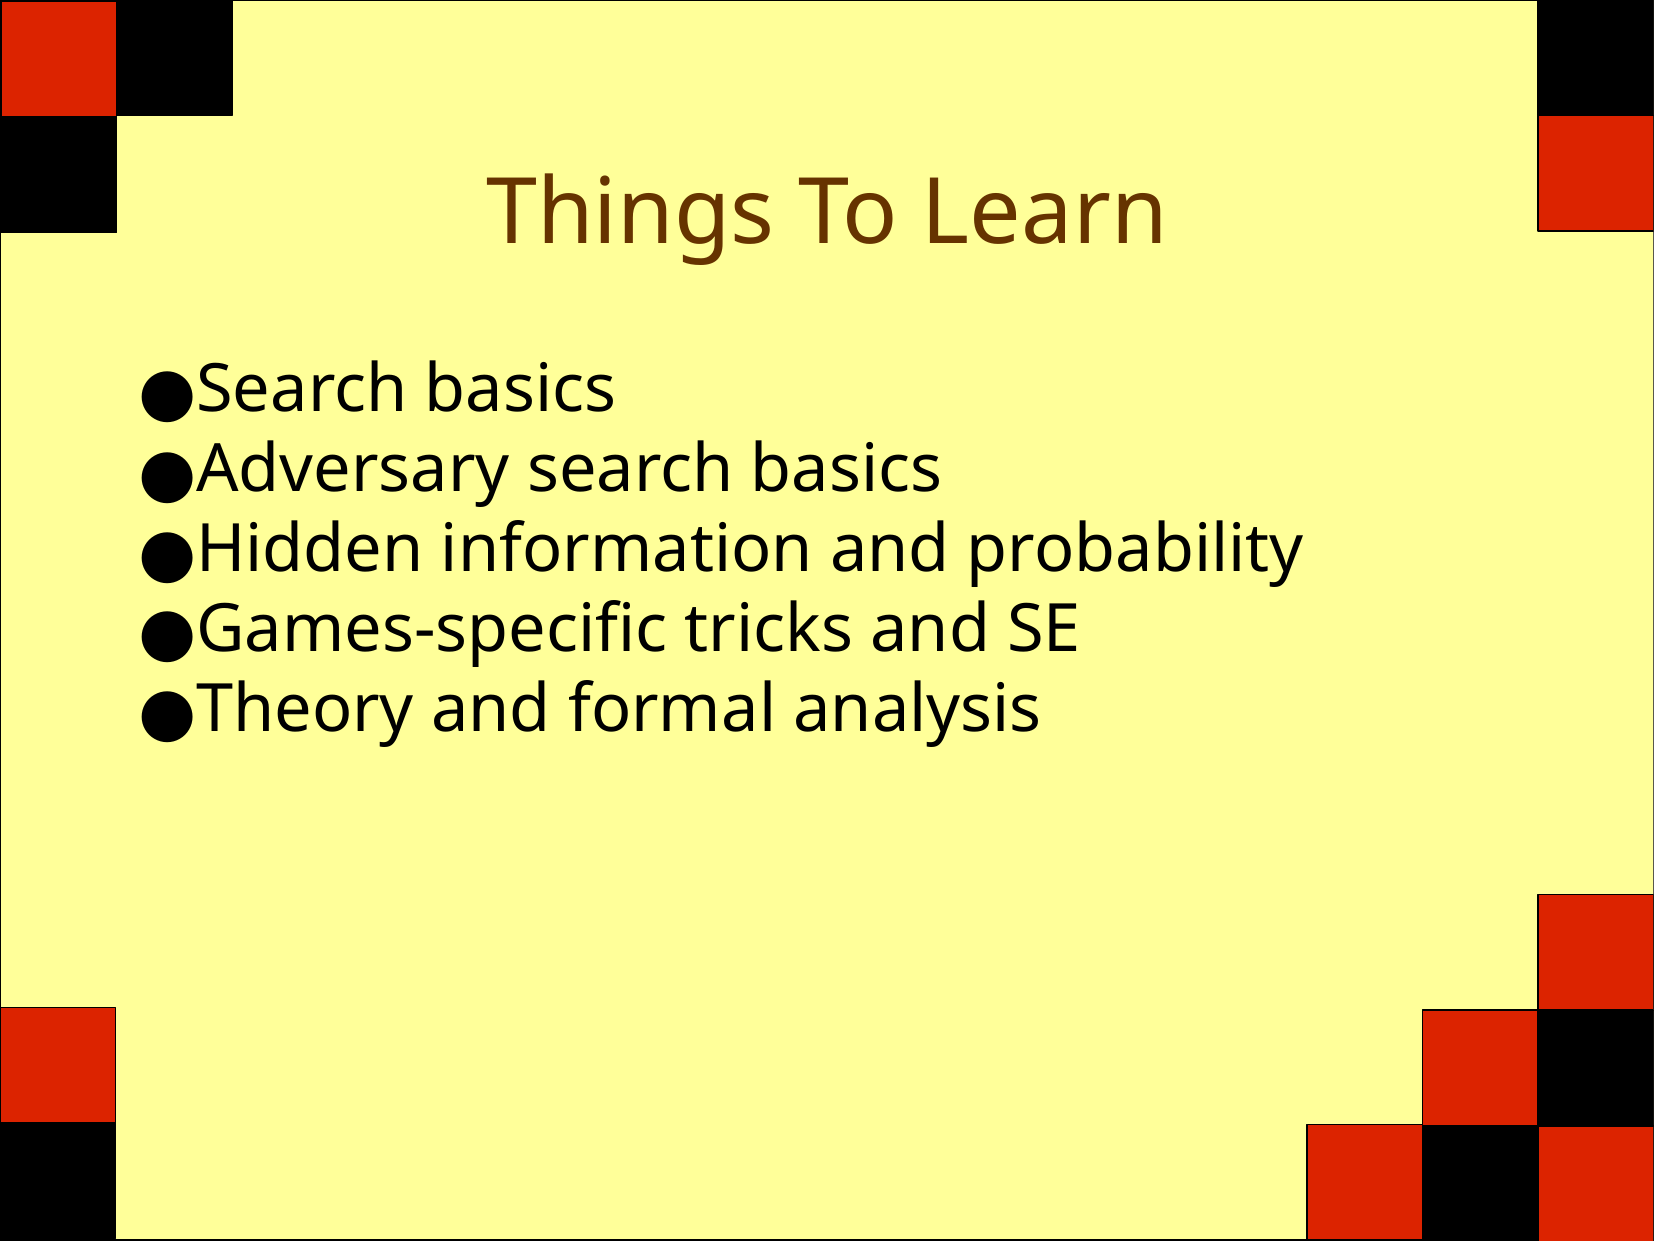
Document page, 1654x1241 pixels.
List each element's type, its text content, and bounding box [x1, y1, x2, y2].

text_box Search basics Adversary search basics Hidden information and probability Games-specific tricks and SE Theory and formal analysis [121, 344, 1534, 1126]
text_box Things To Learn [121, 102, 1534, 310]
